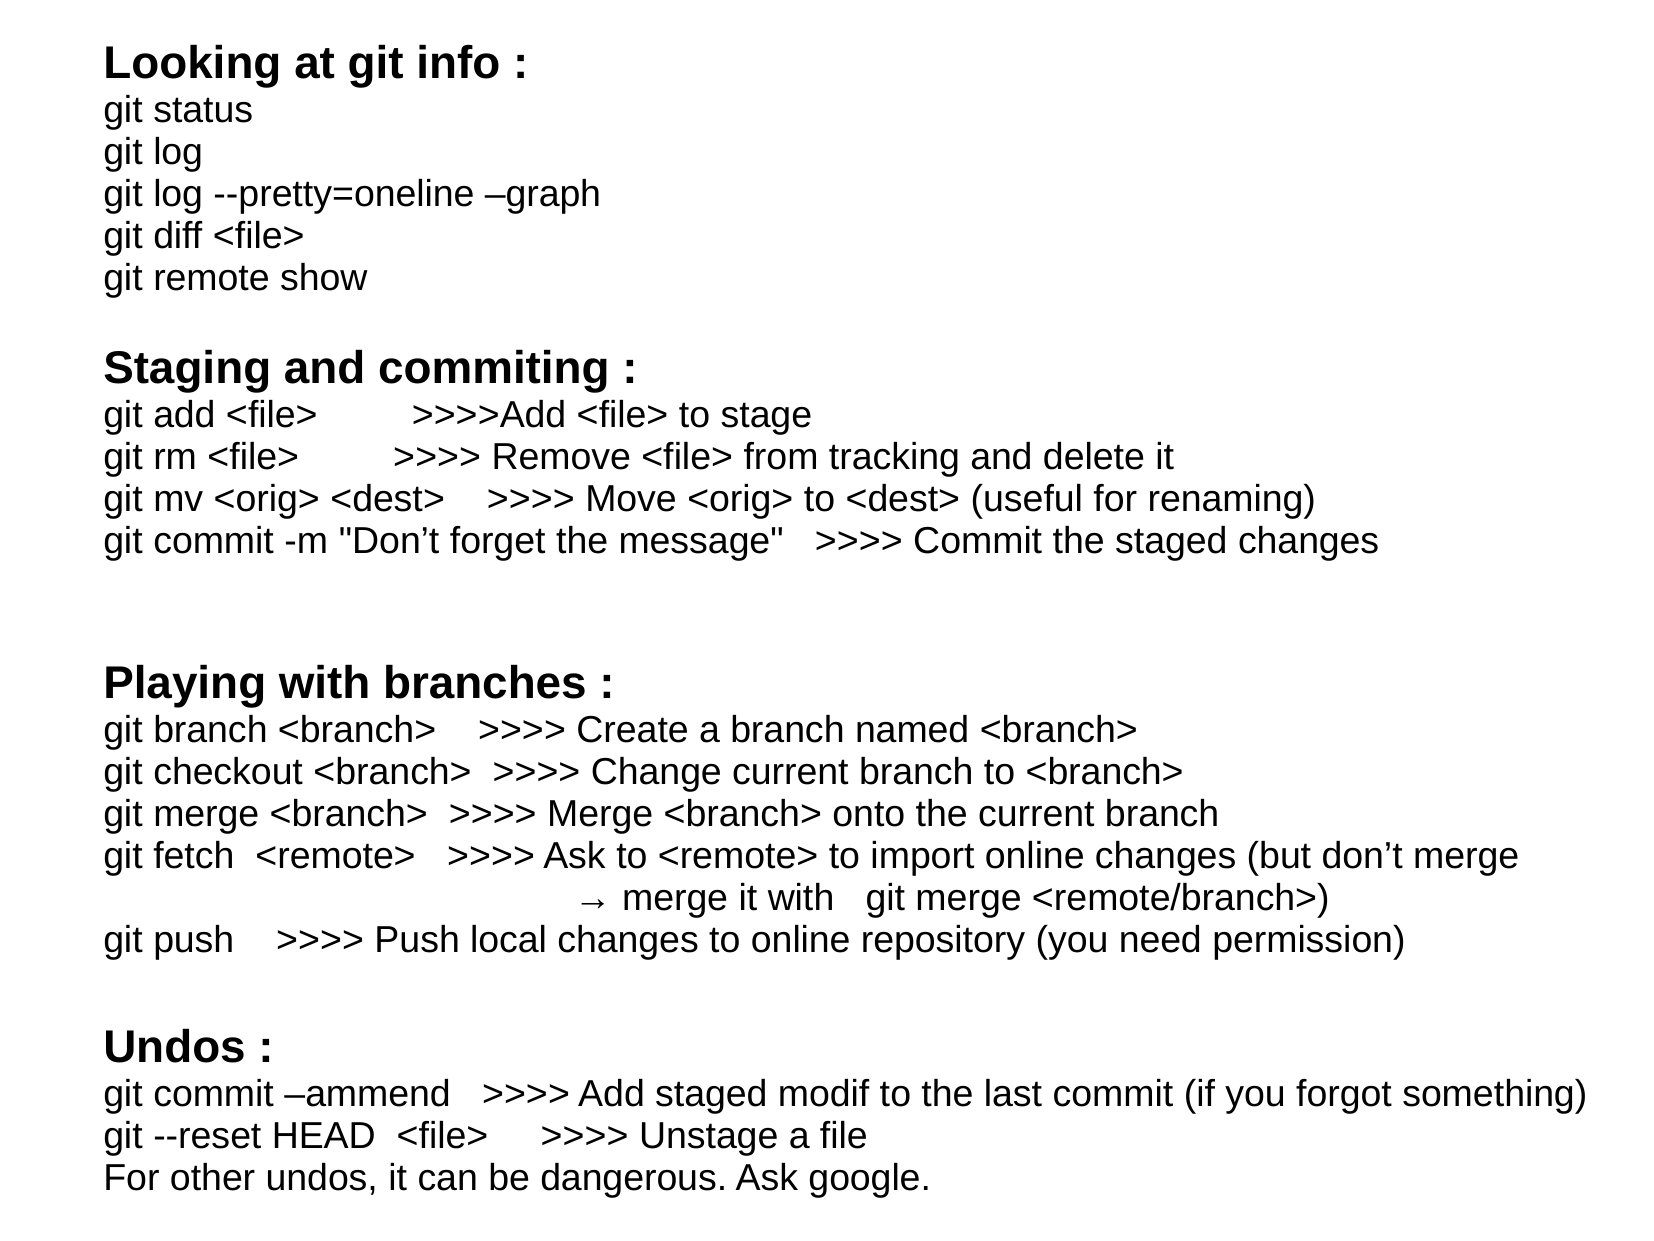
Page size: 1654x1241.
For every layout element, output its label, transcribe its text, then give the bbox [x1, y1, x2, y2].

text_box Undos : git commit –ammend >>>> Add staged modif to the last commit (if you forgot something) git --reset HEAD <file> >>>> Unstage a file For other undos, it can be dangerous. Ask google. [88, 1013, 1625, 1241]
text_box Looking at git info : git status git log git log --pretty=oneline –graph git diff <file> git remote show [88, 29, 975, 303]
text_box Staging and commiting : git add <file> >>>>Add <file> to stage git rm <file> >>>> Remove <file> from tracking and delete it git mv <orig> <dest> >>>> Move <orig> to <dest> (useful for renaming) git commit -m "Don’t forget the message" >>>> Commit the staged changes [88, 334, 1565, 649]
text_box Playing with branches : git branch <branch> >>>> Create a branch named <branch> git checkout <branch> >>>> Change current branch to <branch> git merge <branch> >>>> Merge <branch> onto the current branch git fetch <remote> >>>> Ask to <remote> to import online changes (but don’t merge → merge it with git merge <remote/branch>) git push >>>> Push local changes to online repository (you need permission) [88, 649, 1565, 1006]
